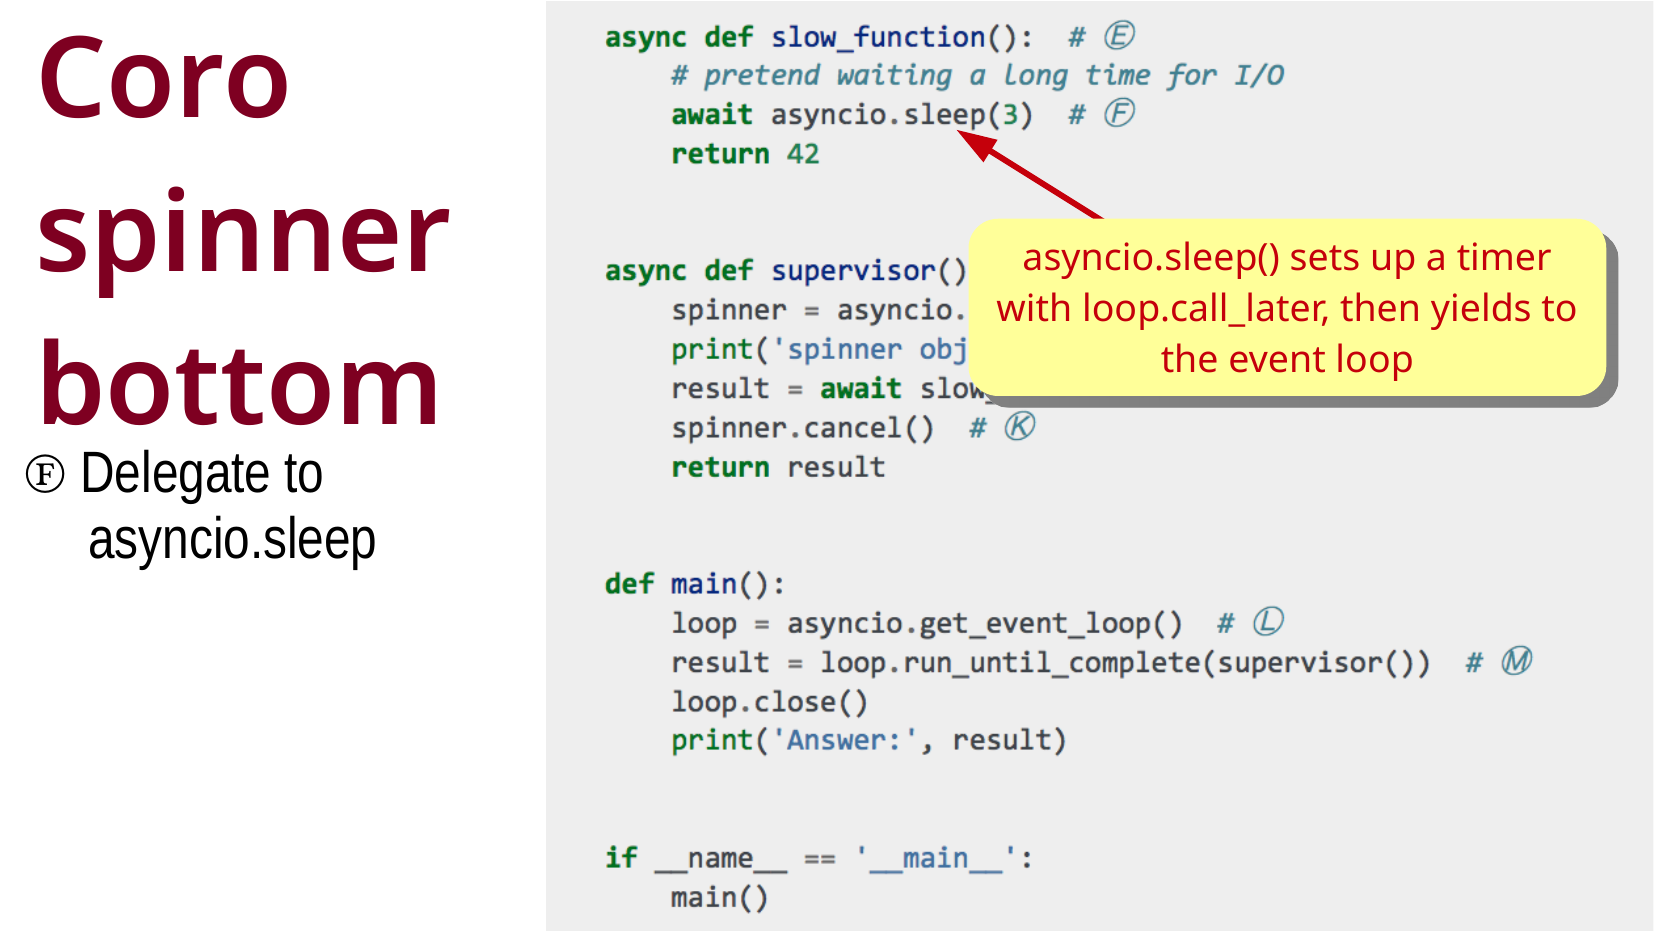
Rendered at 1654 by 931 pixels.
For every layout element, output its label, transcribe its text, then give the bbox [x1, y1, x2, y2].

title Coro spinner bottom [35, 59, 1571, 396]
text_box asyncio.sleep() sets up a timer with loop.call_later, then yields to the event loop [968, 218, 1607, 396]
picture [546, 1, 1654, 931]
list Ⓕ Delegate to asyncio.sleep [23, 437, 497, 899]
